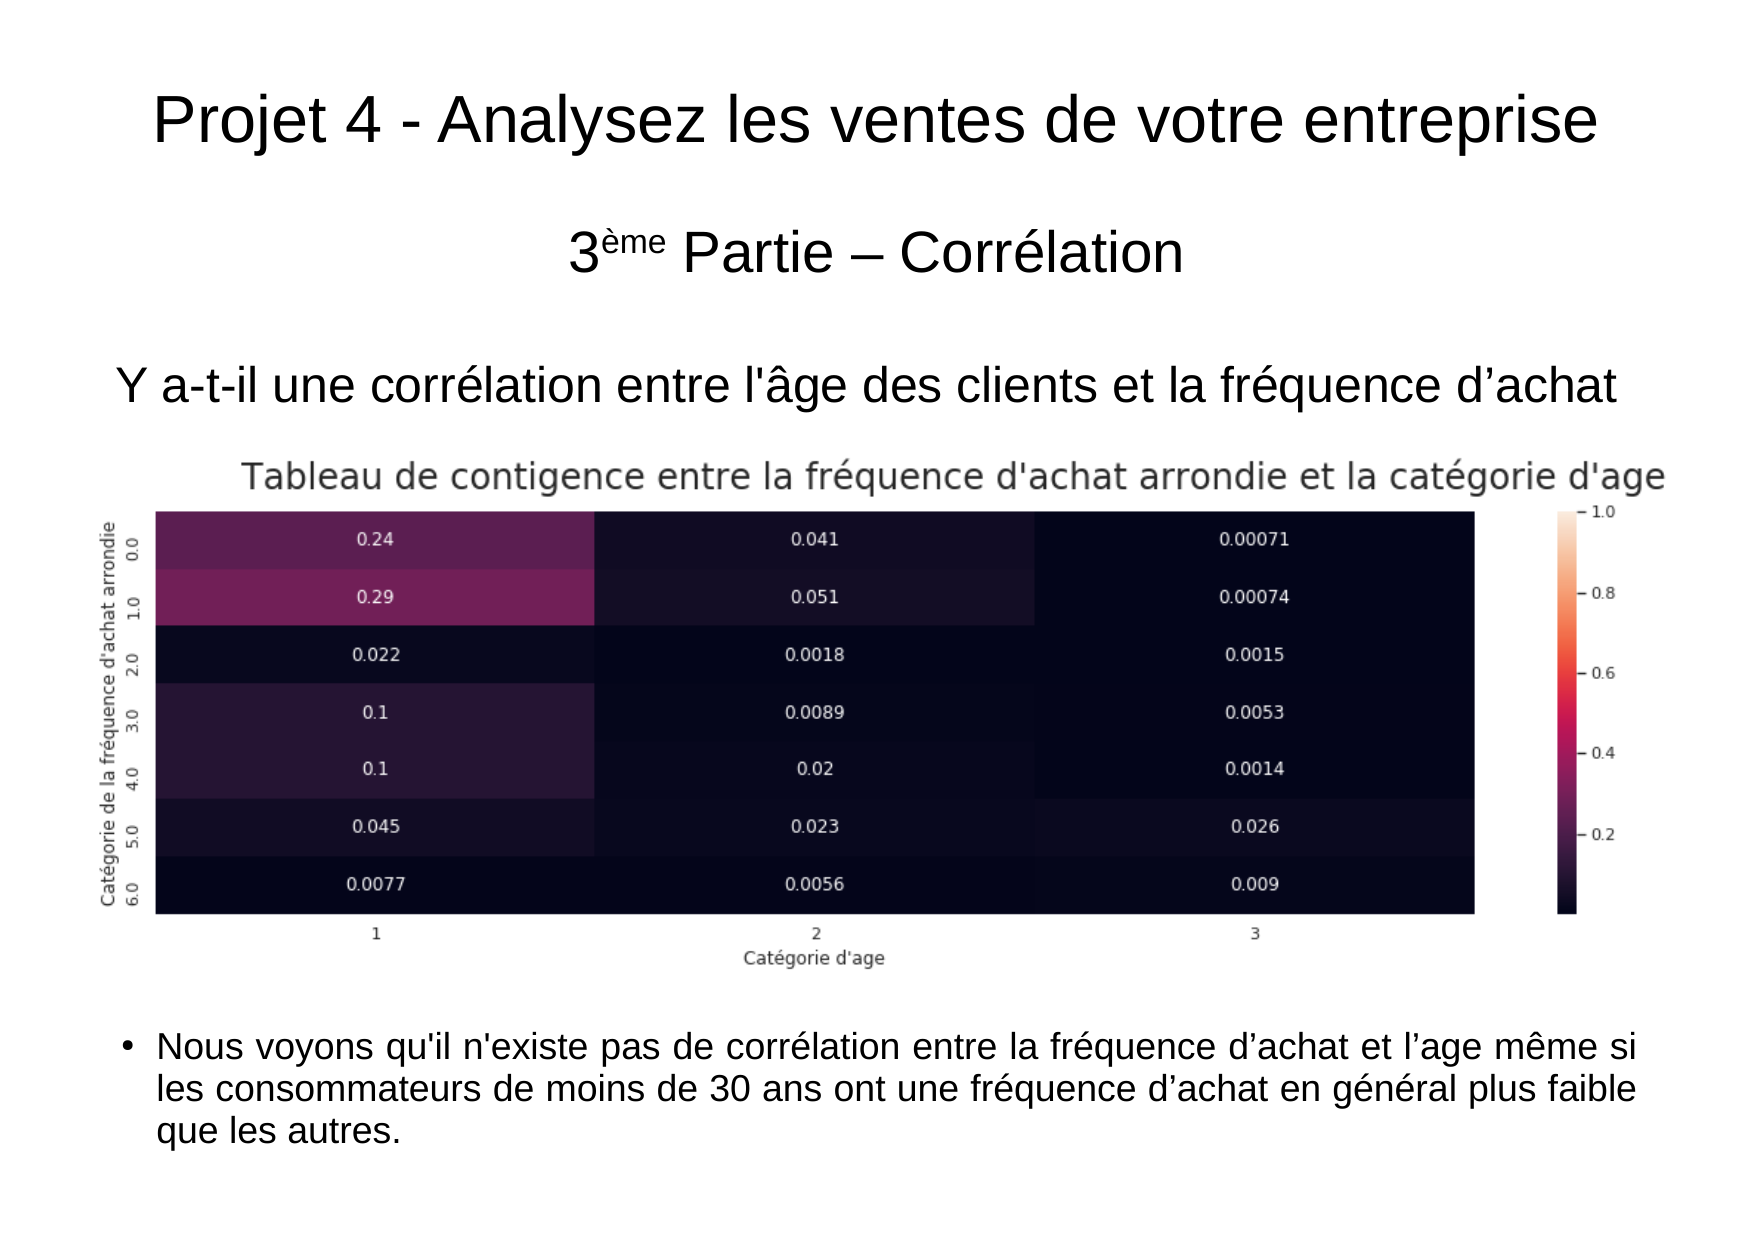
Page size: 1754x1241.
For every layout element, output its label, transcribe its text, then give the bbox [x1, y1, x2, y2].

text_box 3ème Partie – Corrélation [141, 189, 1614, 317]
text_box Y a-t-il une corrélation entre l'âge des clients et la fréquence d’achat [106, 321, 1642, 448]
text_box Nous voyons qu'il n'existe pas de corrélation entre la fréquence d’achat et l’age même si les consommateurs de moins de 30 ans ont une fréquence d’achat en général plus faible que les autres. [106, 1018, 1654, 1160]
title Projet 4 - Analysez les ventes de votre entreprise [141, 48, 1614, 189]
picture [59, 448, 1702, 981]
